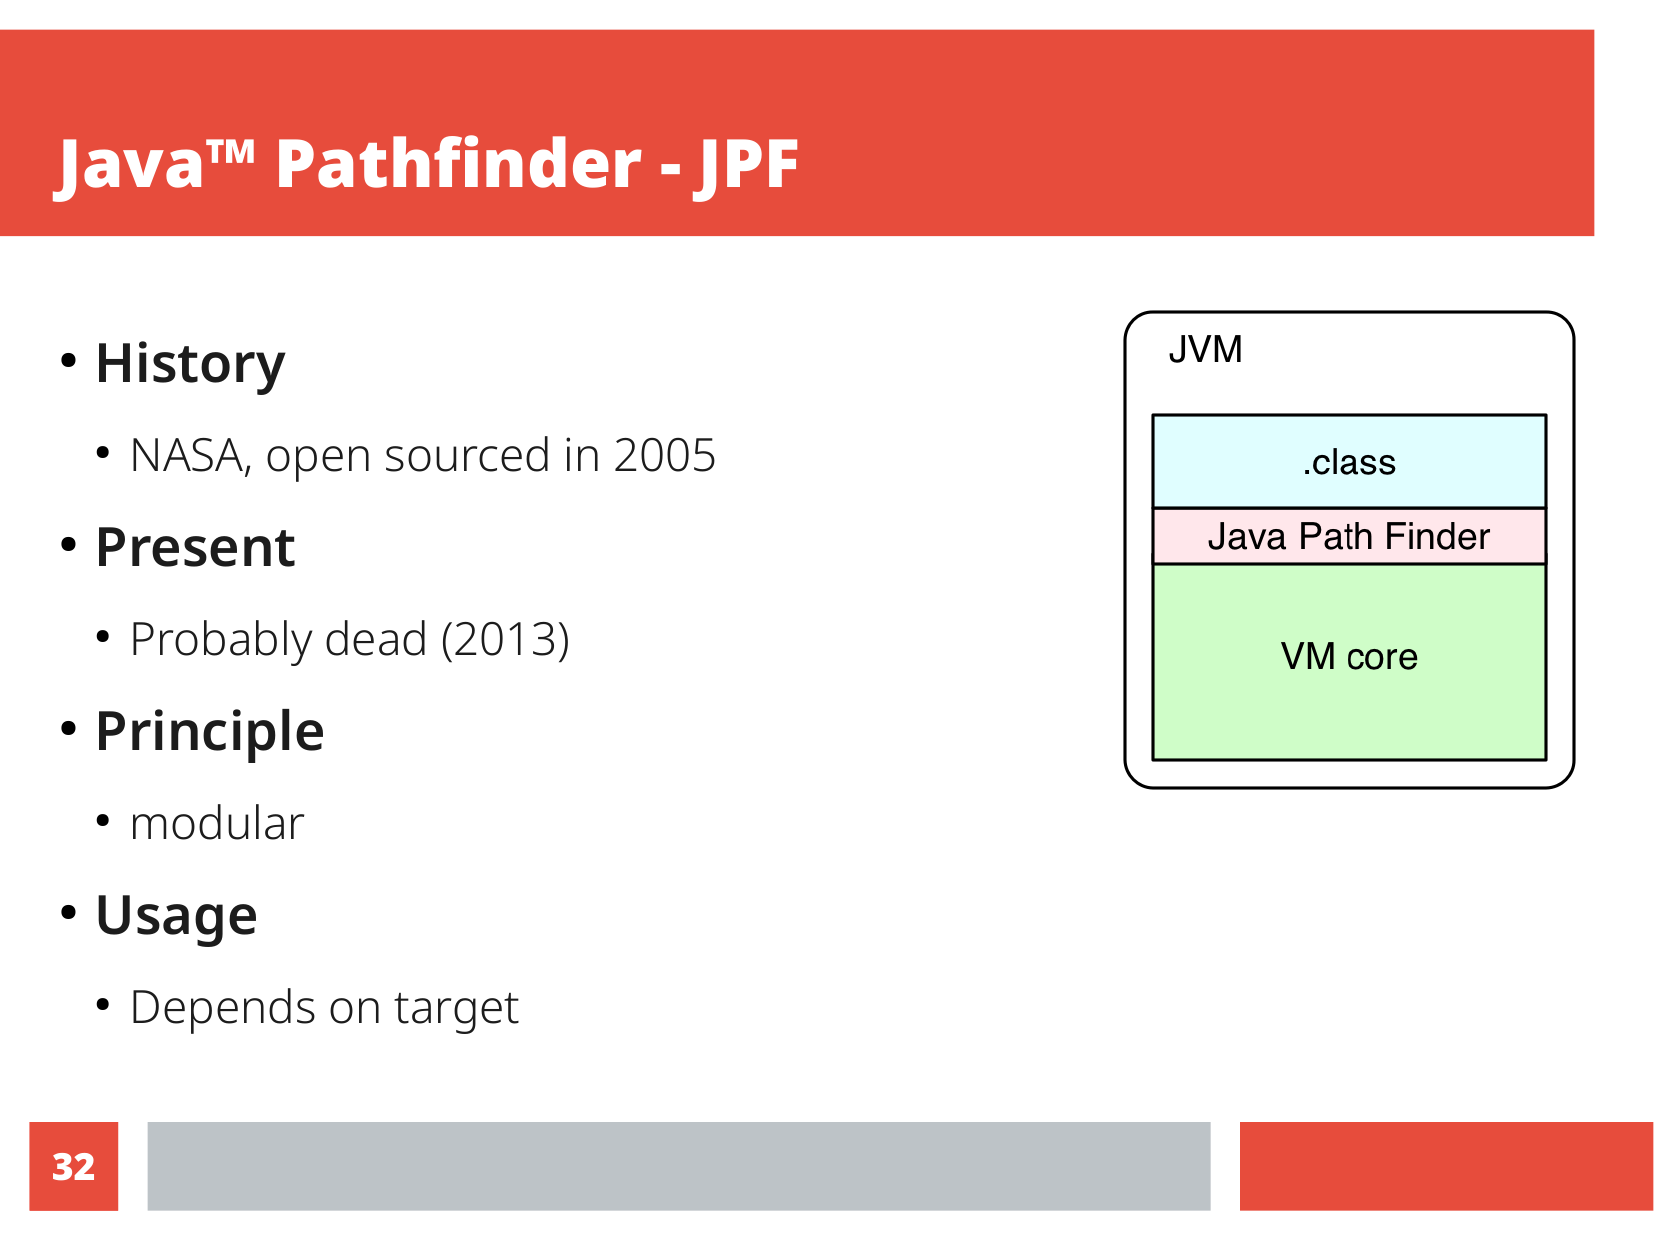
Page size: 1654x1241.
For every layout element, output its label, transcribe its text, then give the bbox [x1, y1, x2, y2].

picture [1119, 306, 1579, 793]
title Java™ Pathfinder - JPF [59, 59, 1595, 207]
list History NASA, open sourced in 2005 Present Probably dead (2013) Principle modular Usage Depends on target [59, 324, 1565, 1093]
